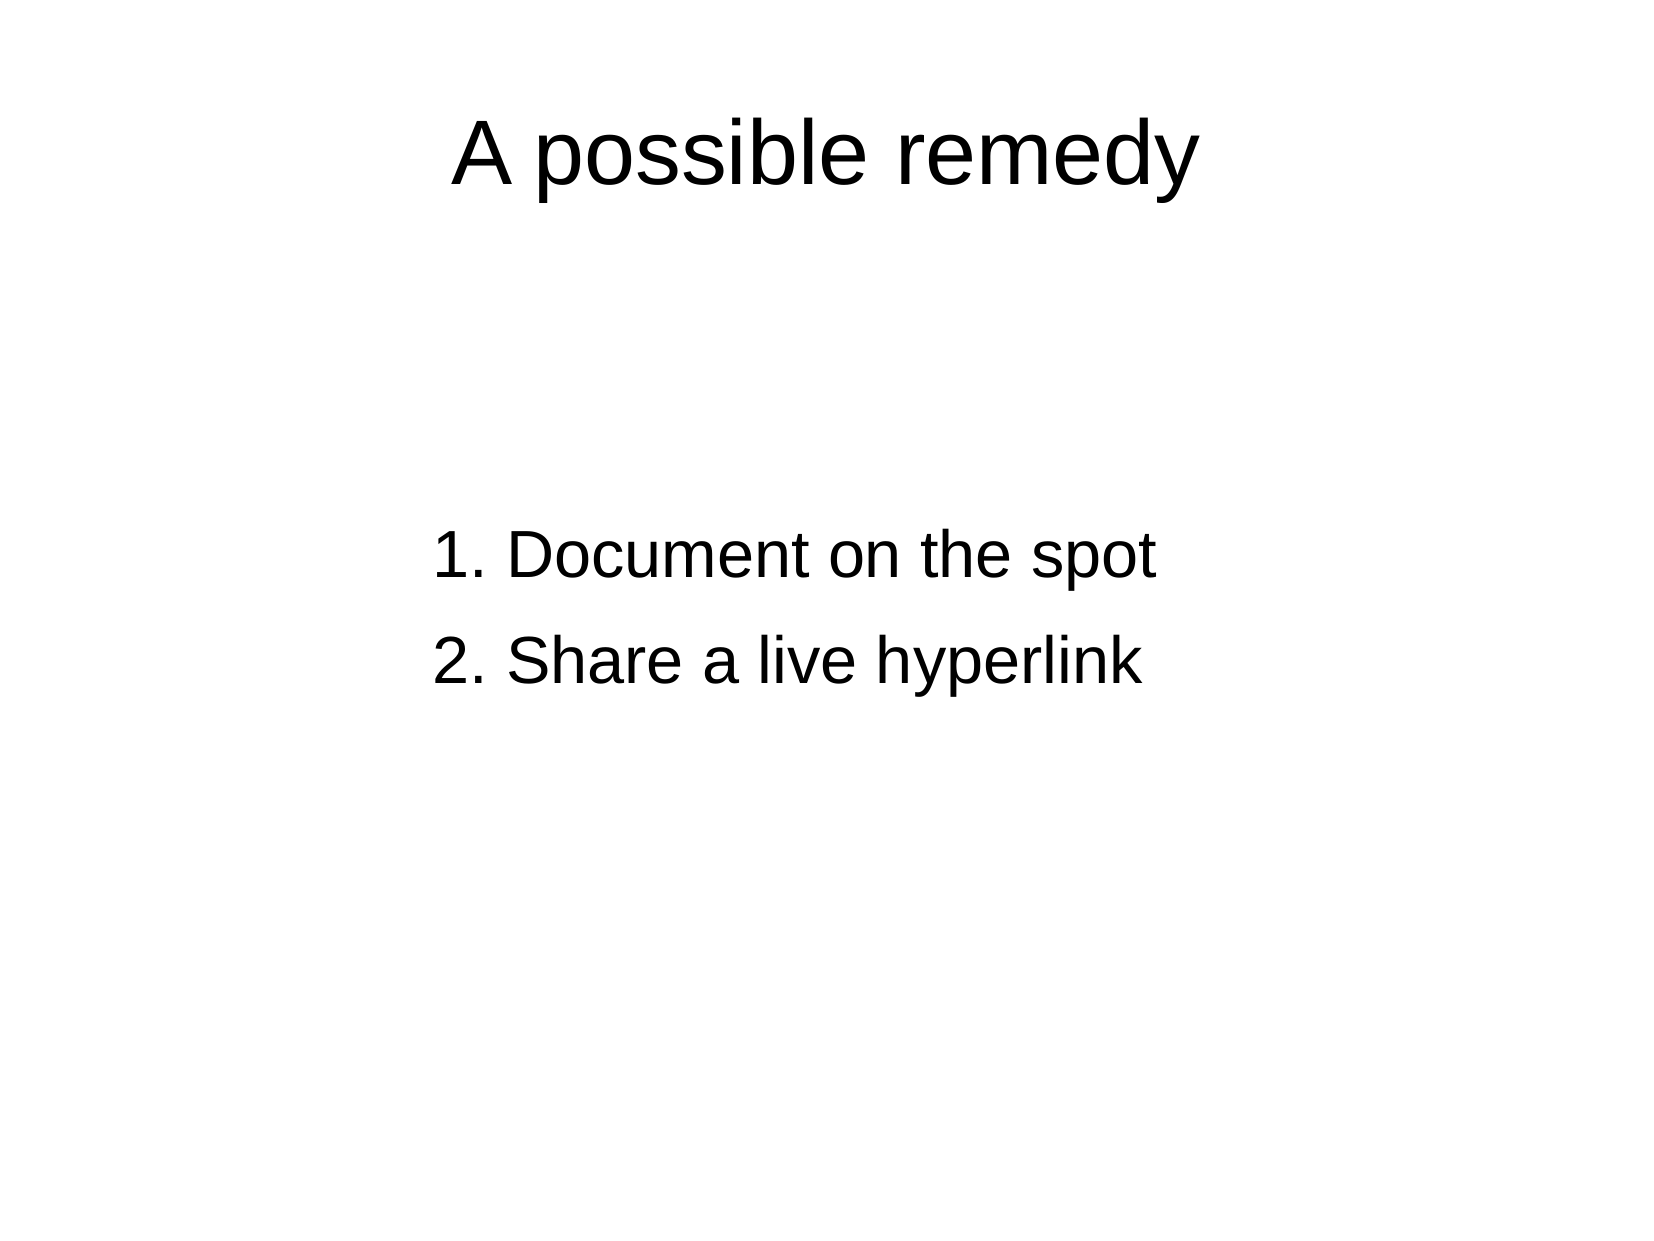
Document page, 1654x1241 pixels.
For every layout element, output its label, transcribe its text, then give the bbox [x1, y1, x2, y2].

text_box 2. Share a live hyperlink [417, 615, 1159, 705]
text_box 1. Document on the spot [417, 500, 1237, 608]
title A possible remedy [82, 49, 1571, 257]
